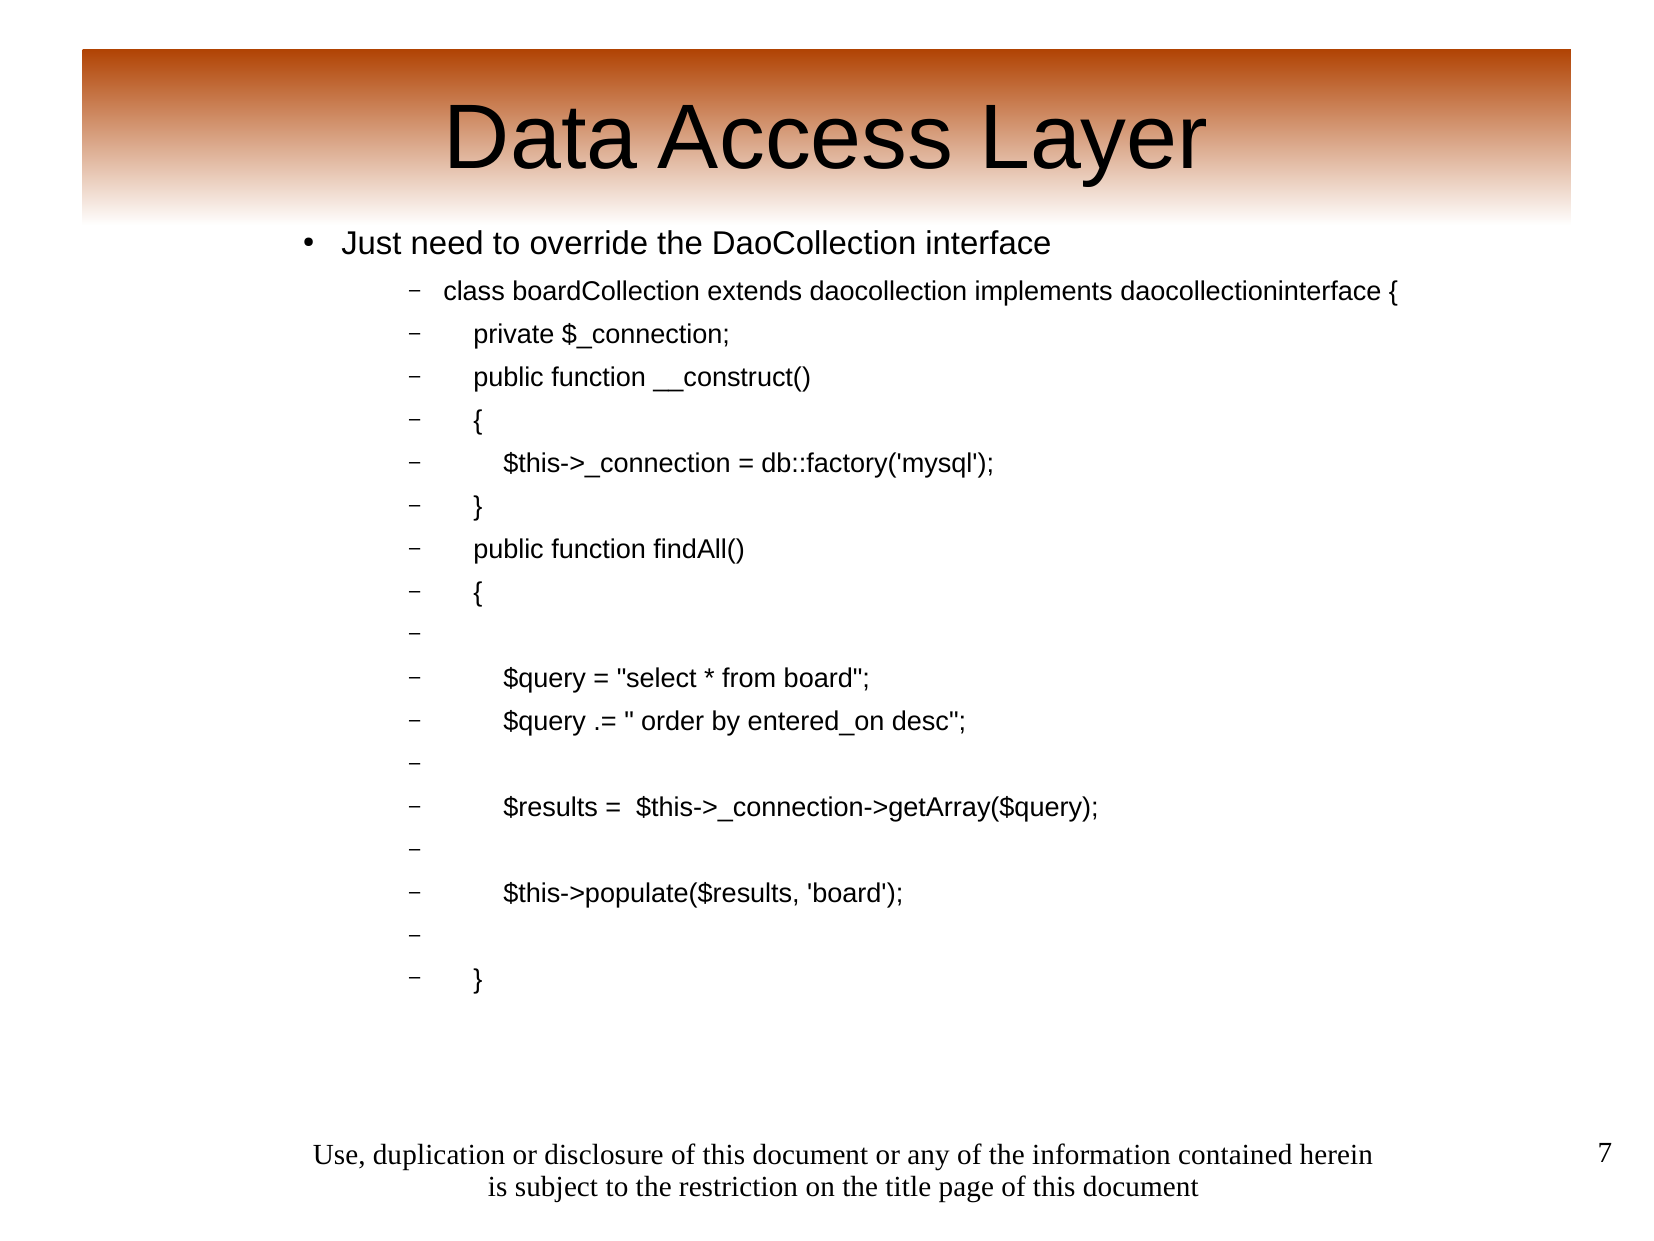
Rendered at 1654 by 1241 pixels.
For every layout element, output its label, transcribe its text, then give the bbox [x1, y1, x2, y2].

list Just need to override the DaoCollection interface class boardCollection extends daocollection implements daocollectioninterface { private $_connection; public function __construct() { $this->_connection = db::factory('mysql'); } public function findAll() { $query = "select * from board"; $query .= " order by entered_on desc"; $results = $this->_connection->getArray($query); $this->populate($results, 'board'); } [75, 225, 1613, 1000]
title Data Access Layer [82, 49, 1571, 225]
